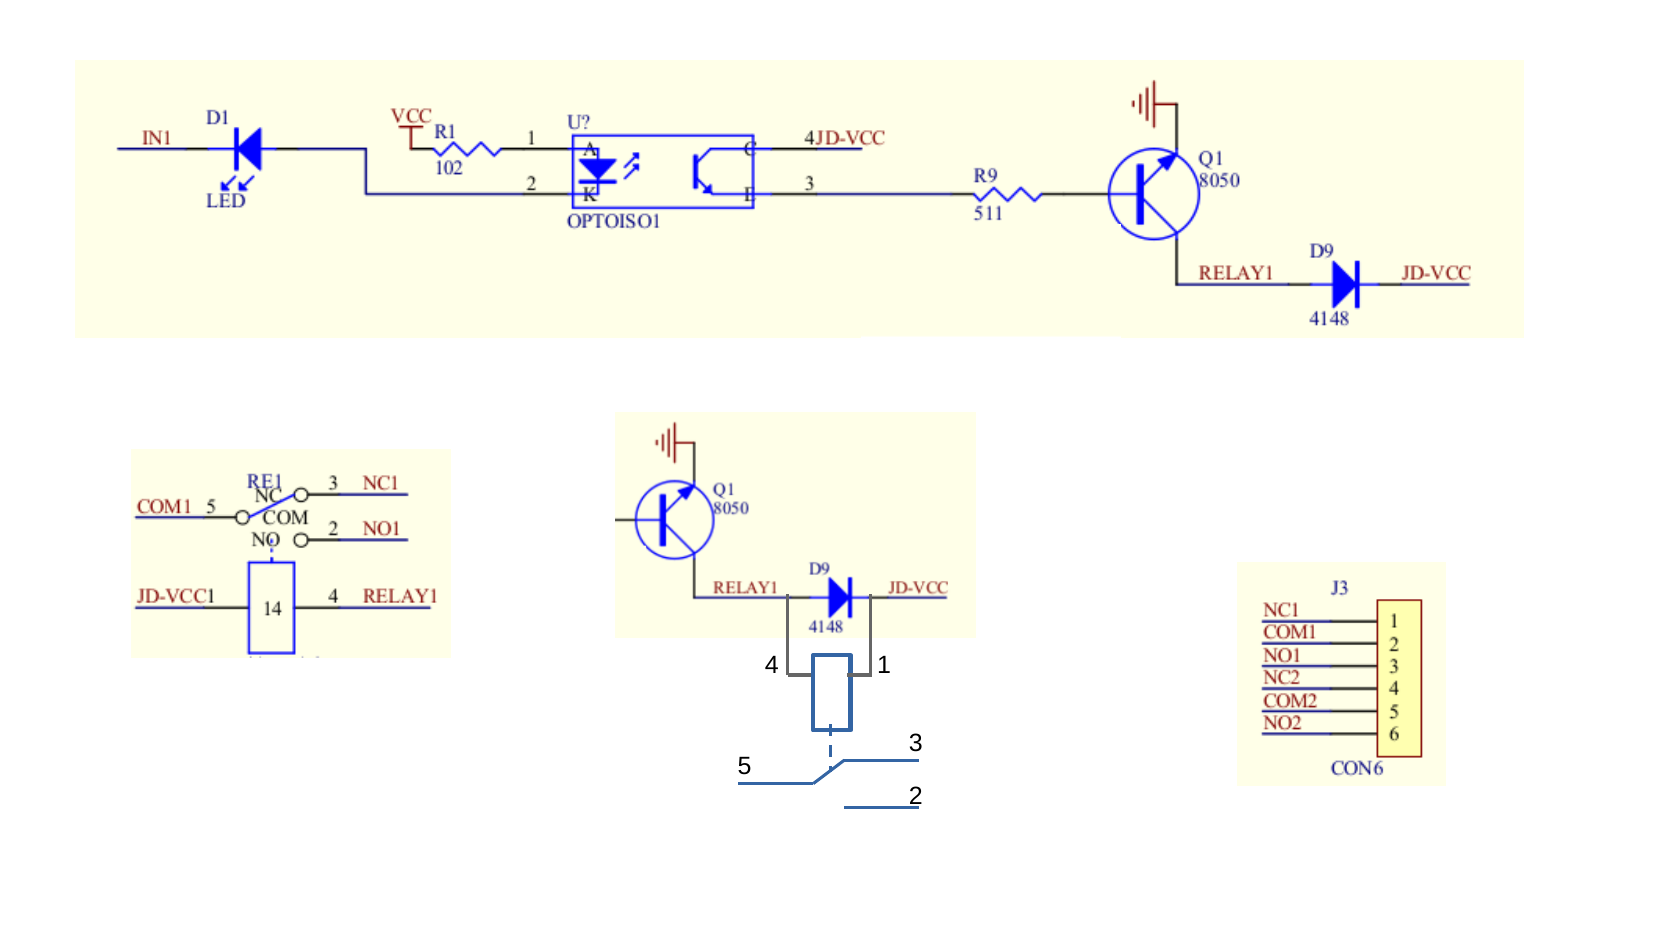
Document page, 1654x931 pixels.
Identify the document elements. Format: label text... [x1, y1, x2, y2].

picture [1237, 562, 1446, 786]
picture [75, 60, 1524, 338]
text_box 5 [722, 744, 767, 788]
text_box 4 [750, 643, 794, 687]
picture [131, 449, 451, 658]
picture [615, 412, 976, 638]
text_box 2 [894, 774, 938, 818]
text_box 1 [862, 643, 906, 687]
text_box 3 [894, 721, 938, 764]
